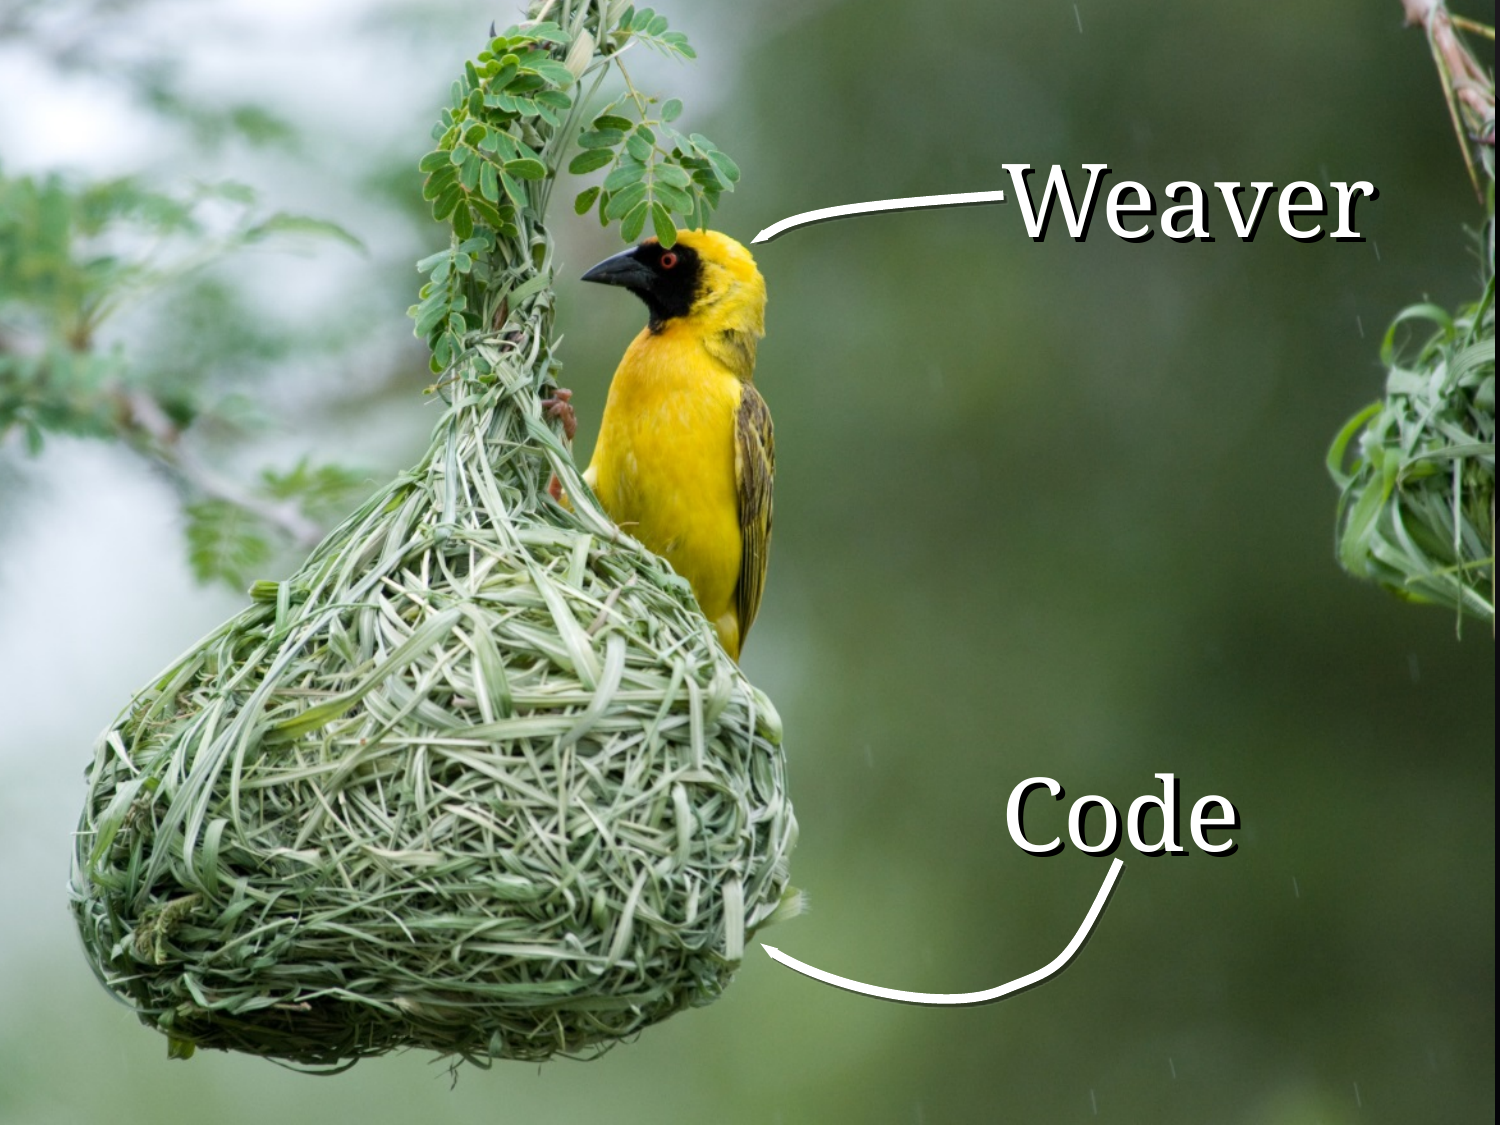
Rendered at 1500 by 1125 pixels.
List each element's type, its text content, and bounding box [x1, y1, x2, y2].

picture [0, 0, 1495, 1125]
text_box Code [986, 609, 1420, 880]
title Weaver [986, 125, 1420, 265]
